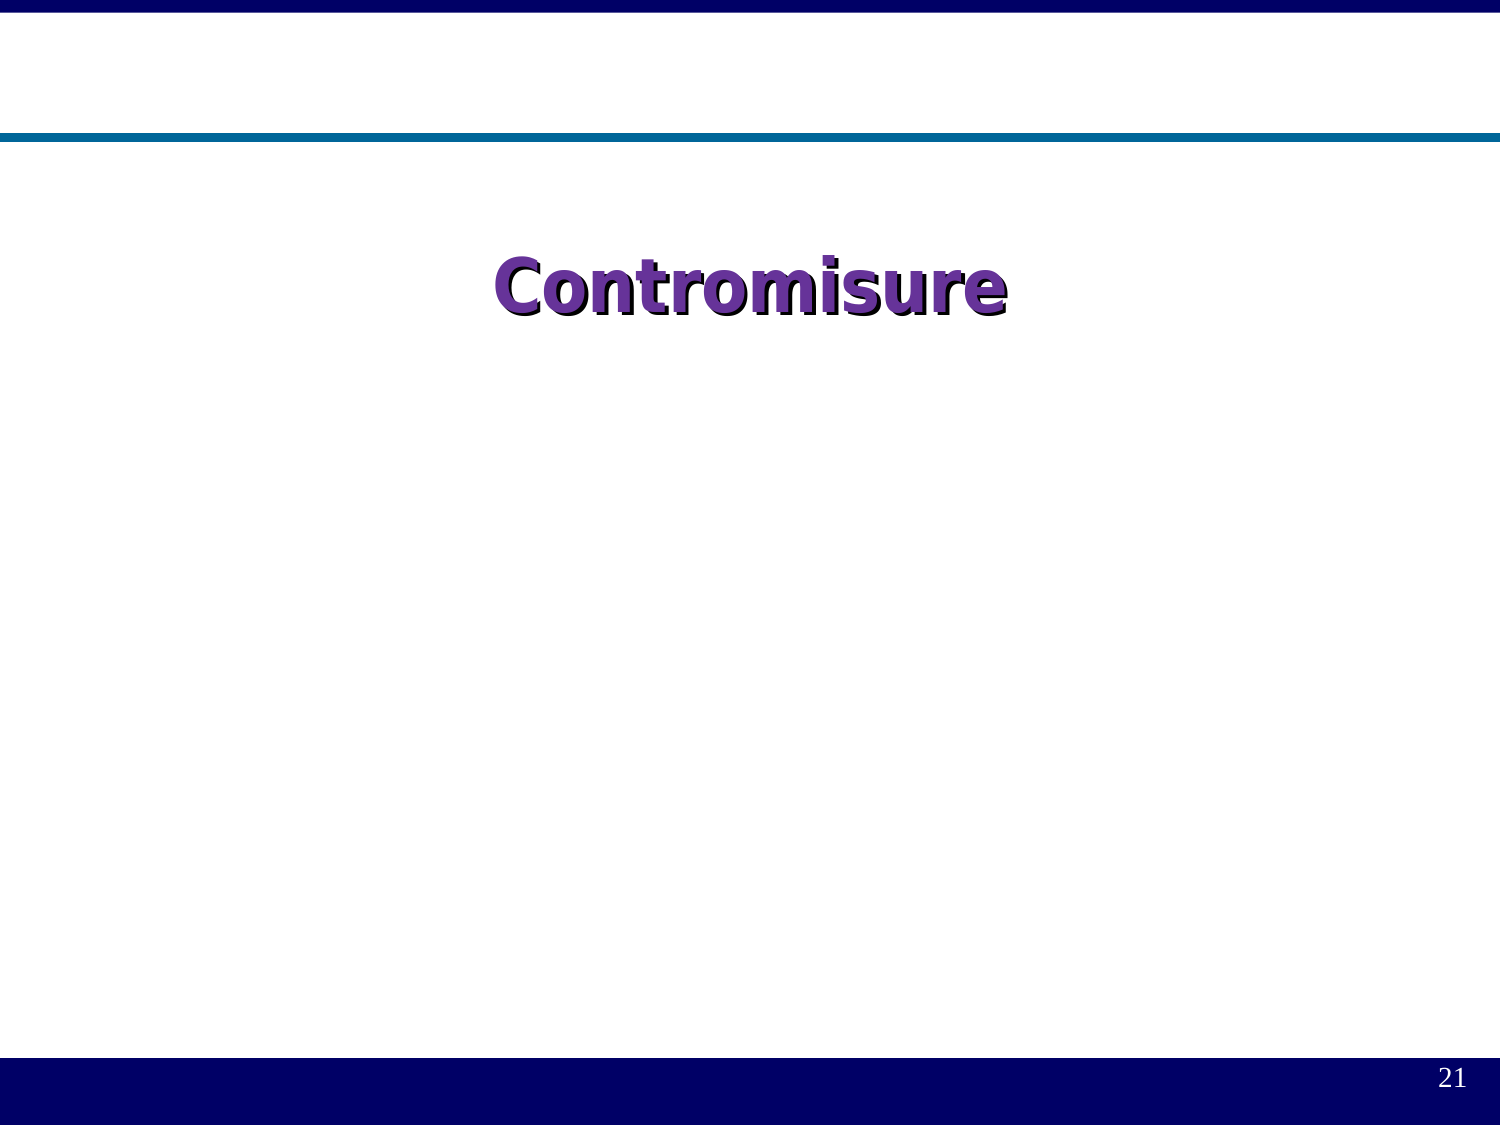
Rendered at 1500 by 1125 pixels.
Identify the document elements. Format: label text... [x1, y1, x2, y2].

subtitle Contromisure [30, 0, 1471, 580]
